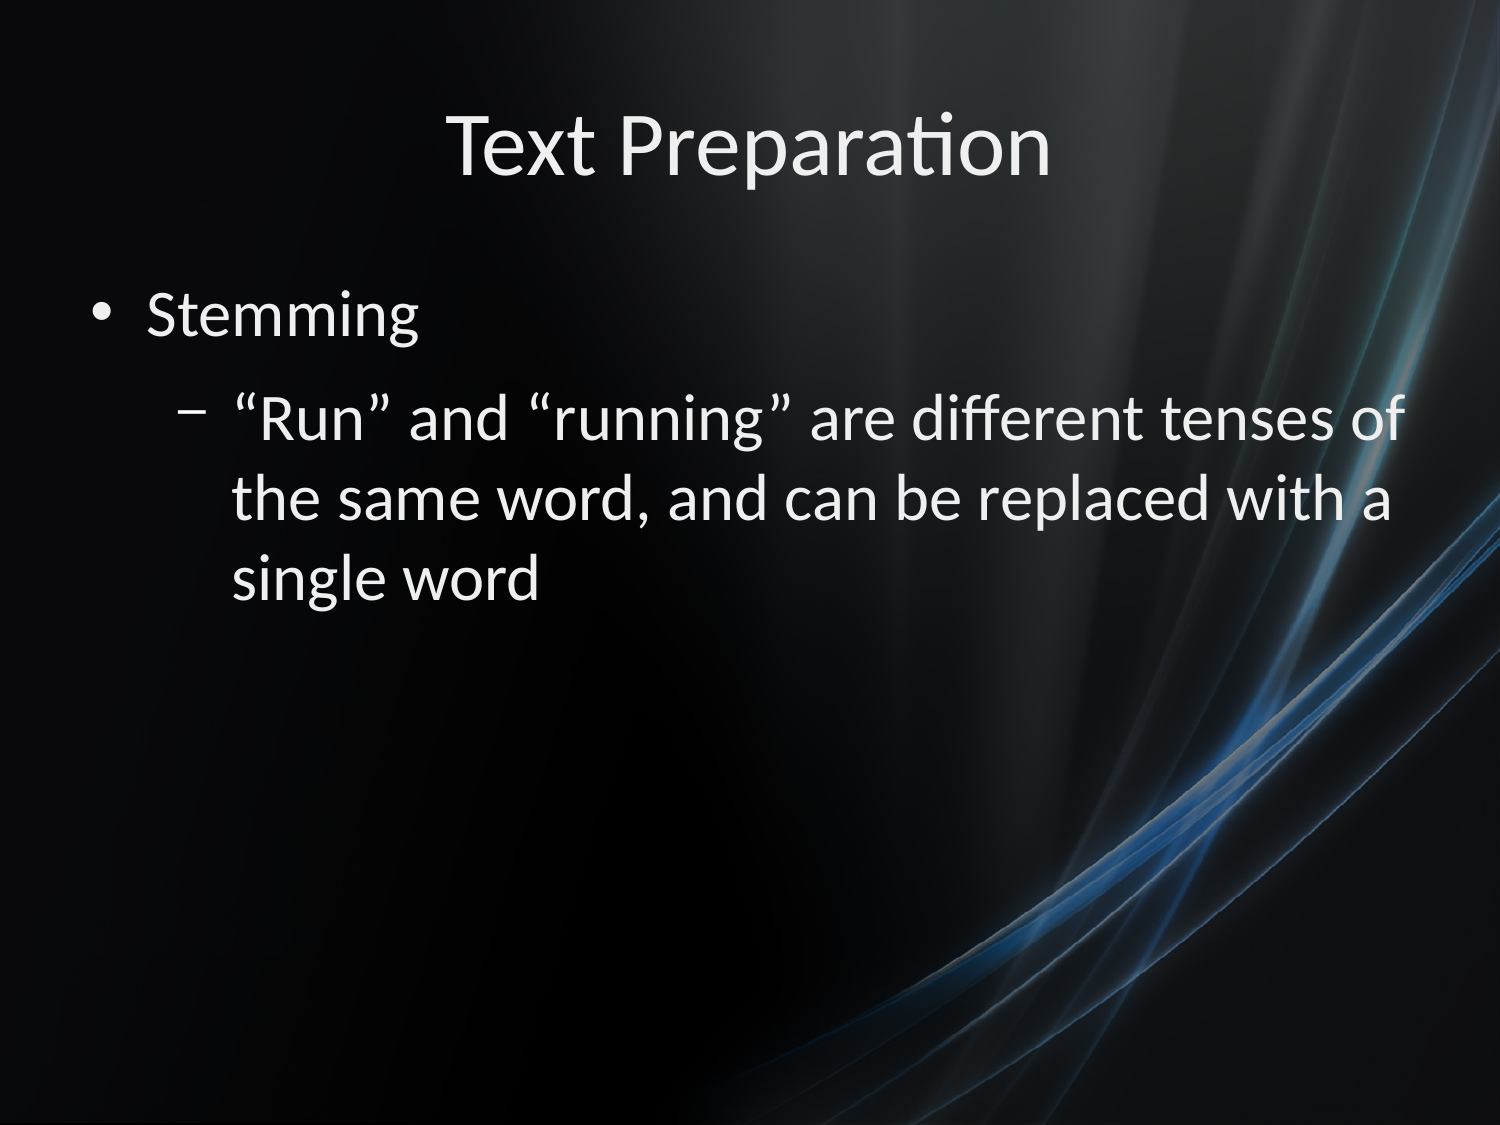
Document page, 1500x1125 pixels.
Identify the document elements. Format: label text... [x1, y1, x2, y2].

list Stemming “Run” and “running” are different tenses of the same word, and can be replaced with a single word [75, 262, 1425, 1005]
text_box [0, 0, 1500, 1125]
title Text Preparation [75, 45, 1425, 233]
